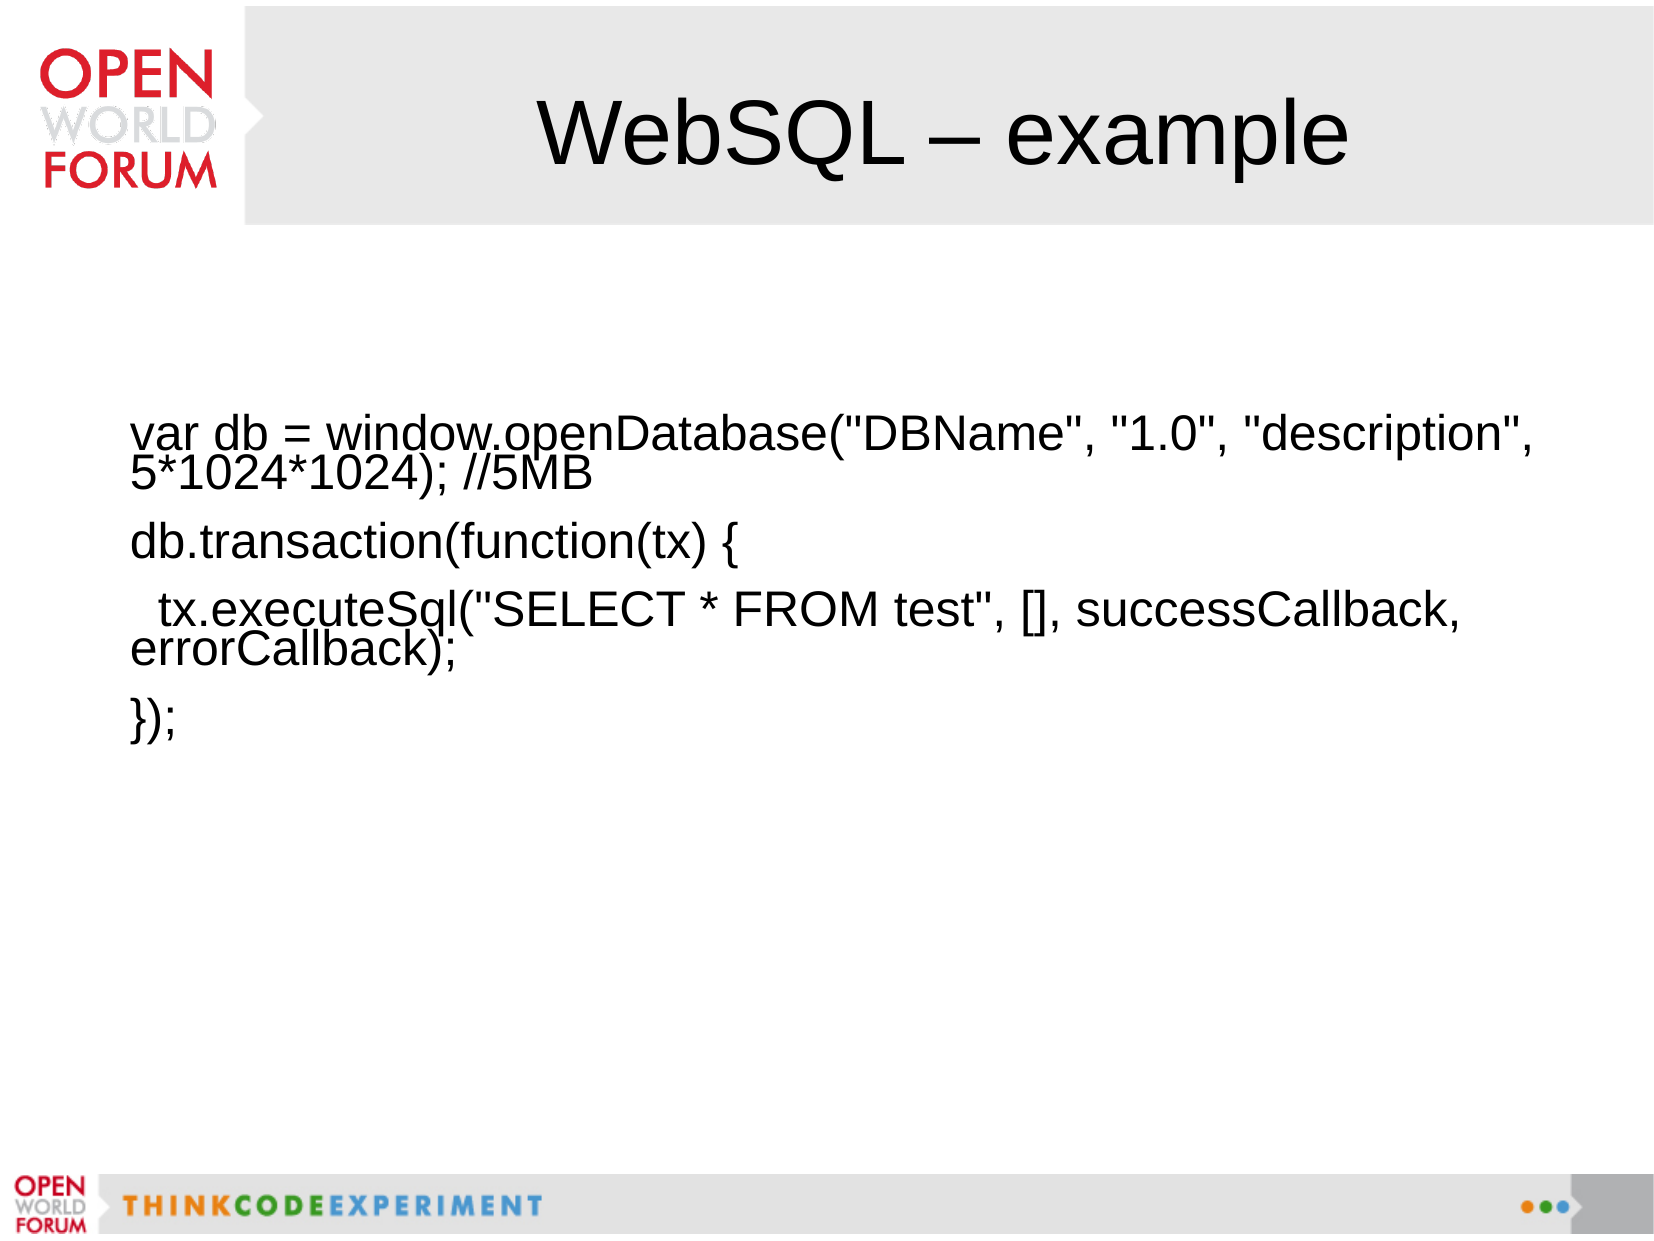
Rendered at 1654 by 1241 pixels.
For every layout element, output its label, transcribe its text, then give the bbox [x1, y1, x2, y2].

picture [0, 1174, 1654, 1234]
picture [11, 6, 1654, 225]
list var db = window.openDatabase("DBName", "1.0", "description", 5*1024*1024); //5MB db.transaction(function(tx) { tx.executeSql("SELECT * FROM test", [], successCallback, errorCallback); }); [59, 265, 1548, 1085]
title WebSQL – example [295, 29, 1595, 237]
